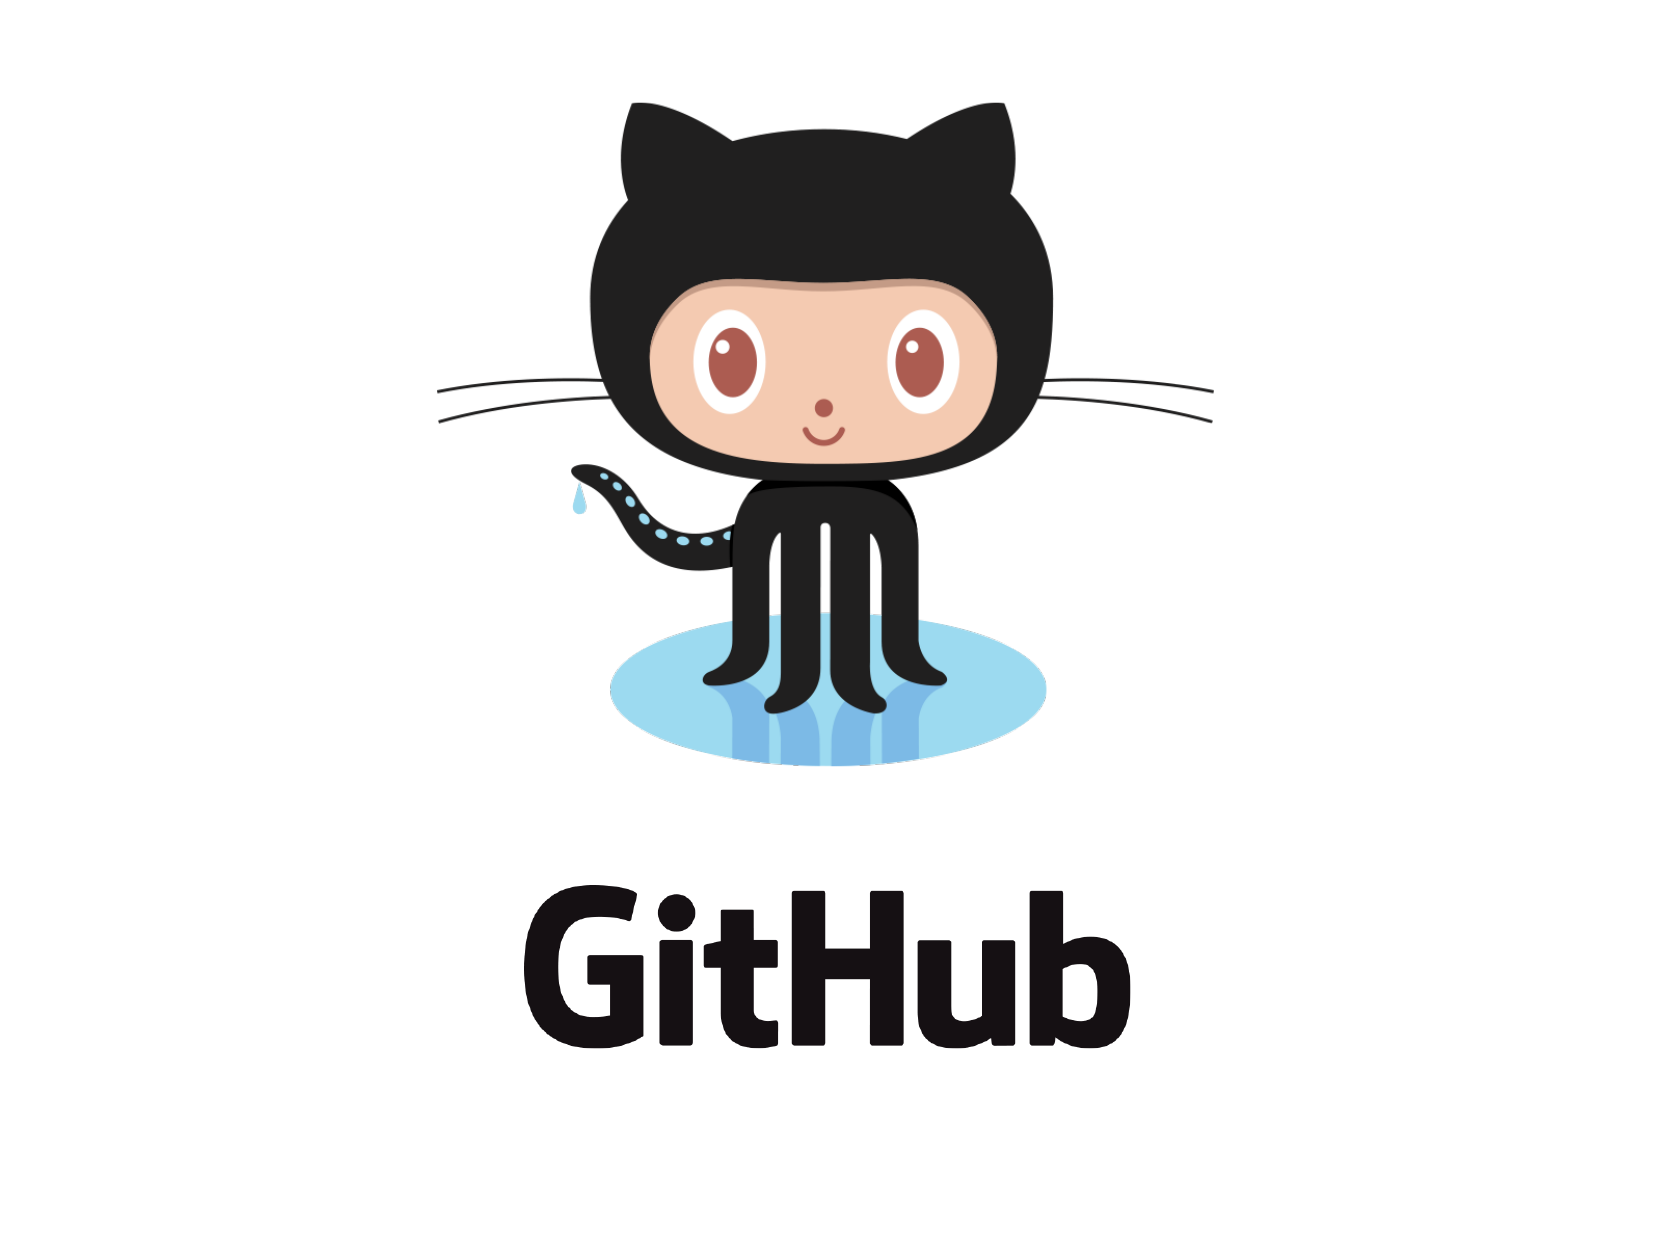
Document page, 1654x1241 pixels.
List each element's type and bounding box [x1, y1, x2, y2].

picture [476, 824, 1178, 1113]
picture [411, 89, 1242, 781]
